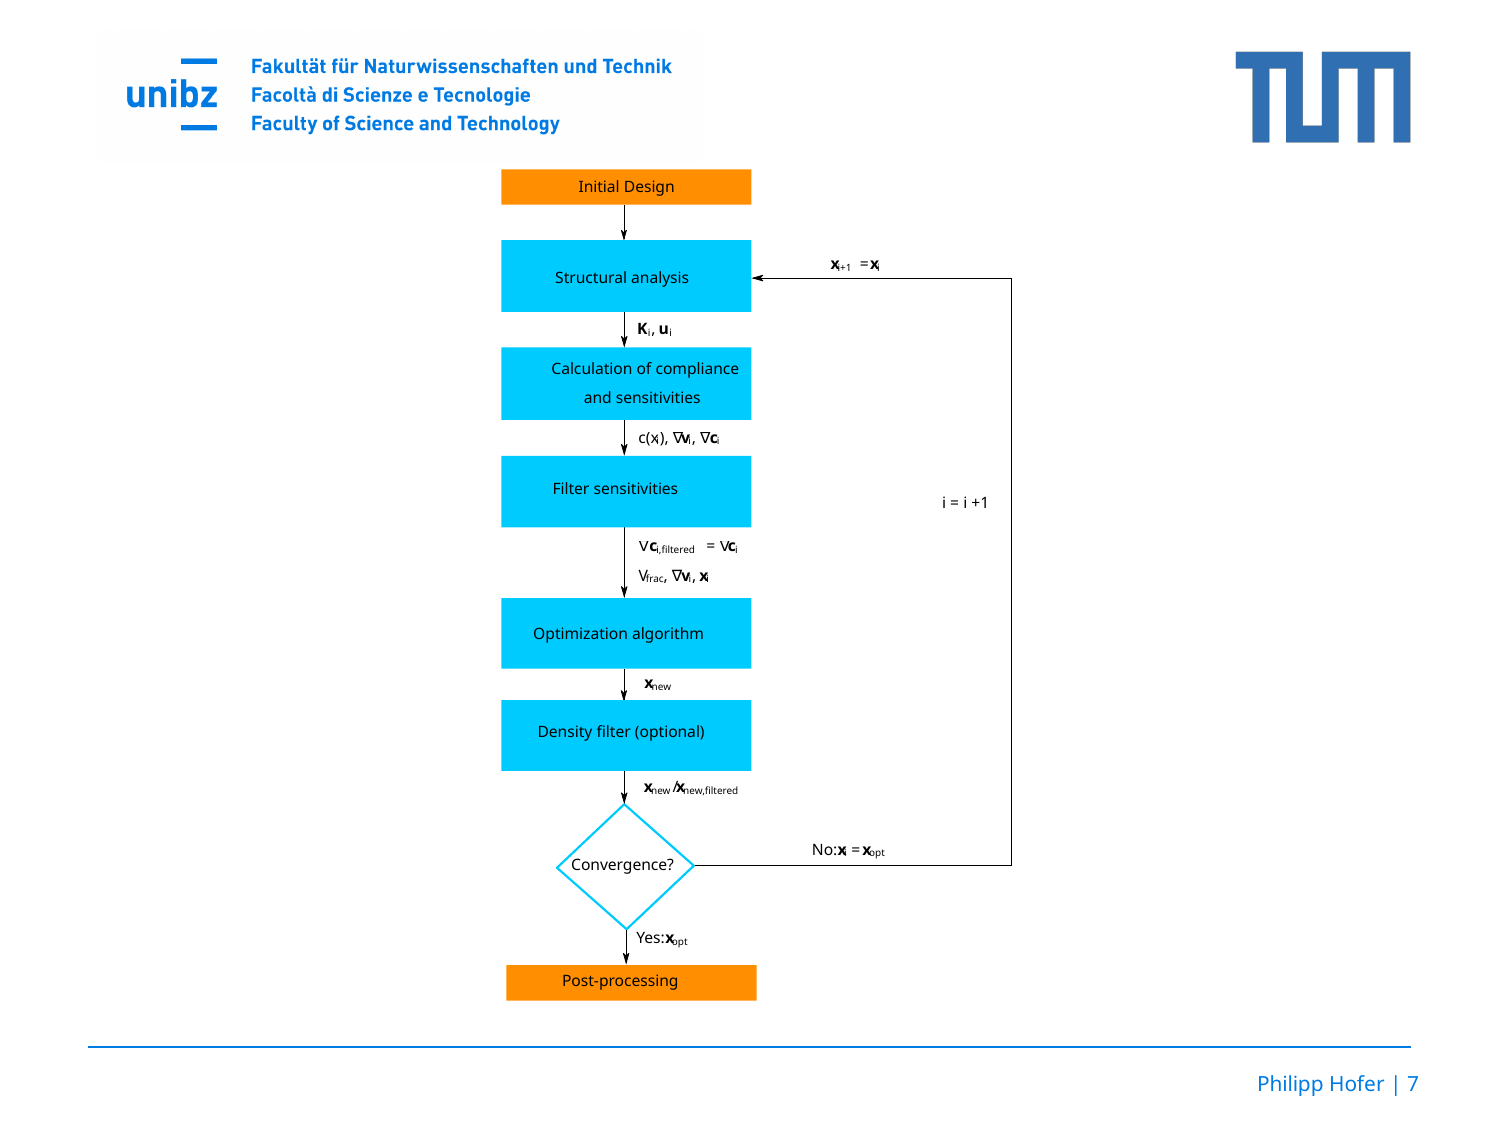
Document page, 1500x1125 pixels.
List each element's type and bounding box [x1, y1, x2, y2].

picture [1145, 0, 1500, 233]
picture [97, 28, 1052, 1037]
